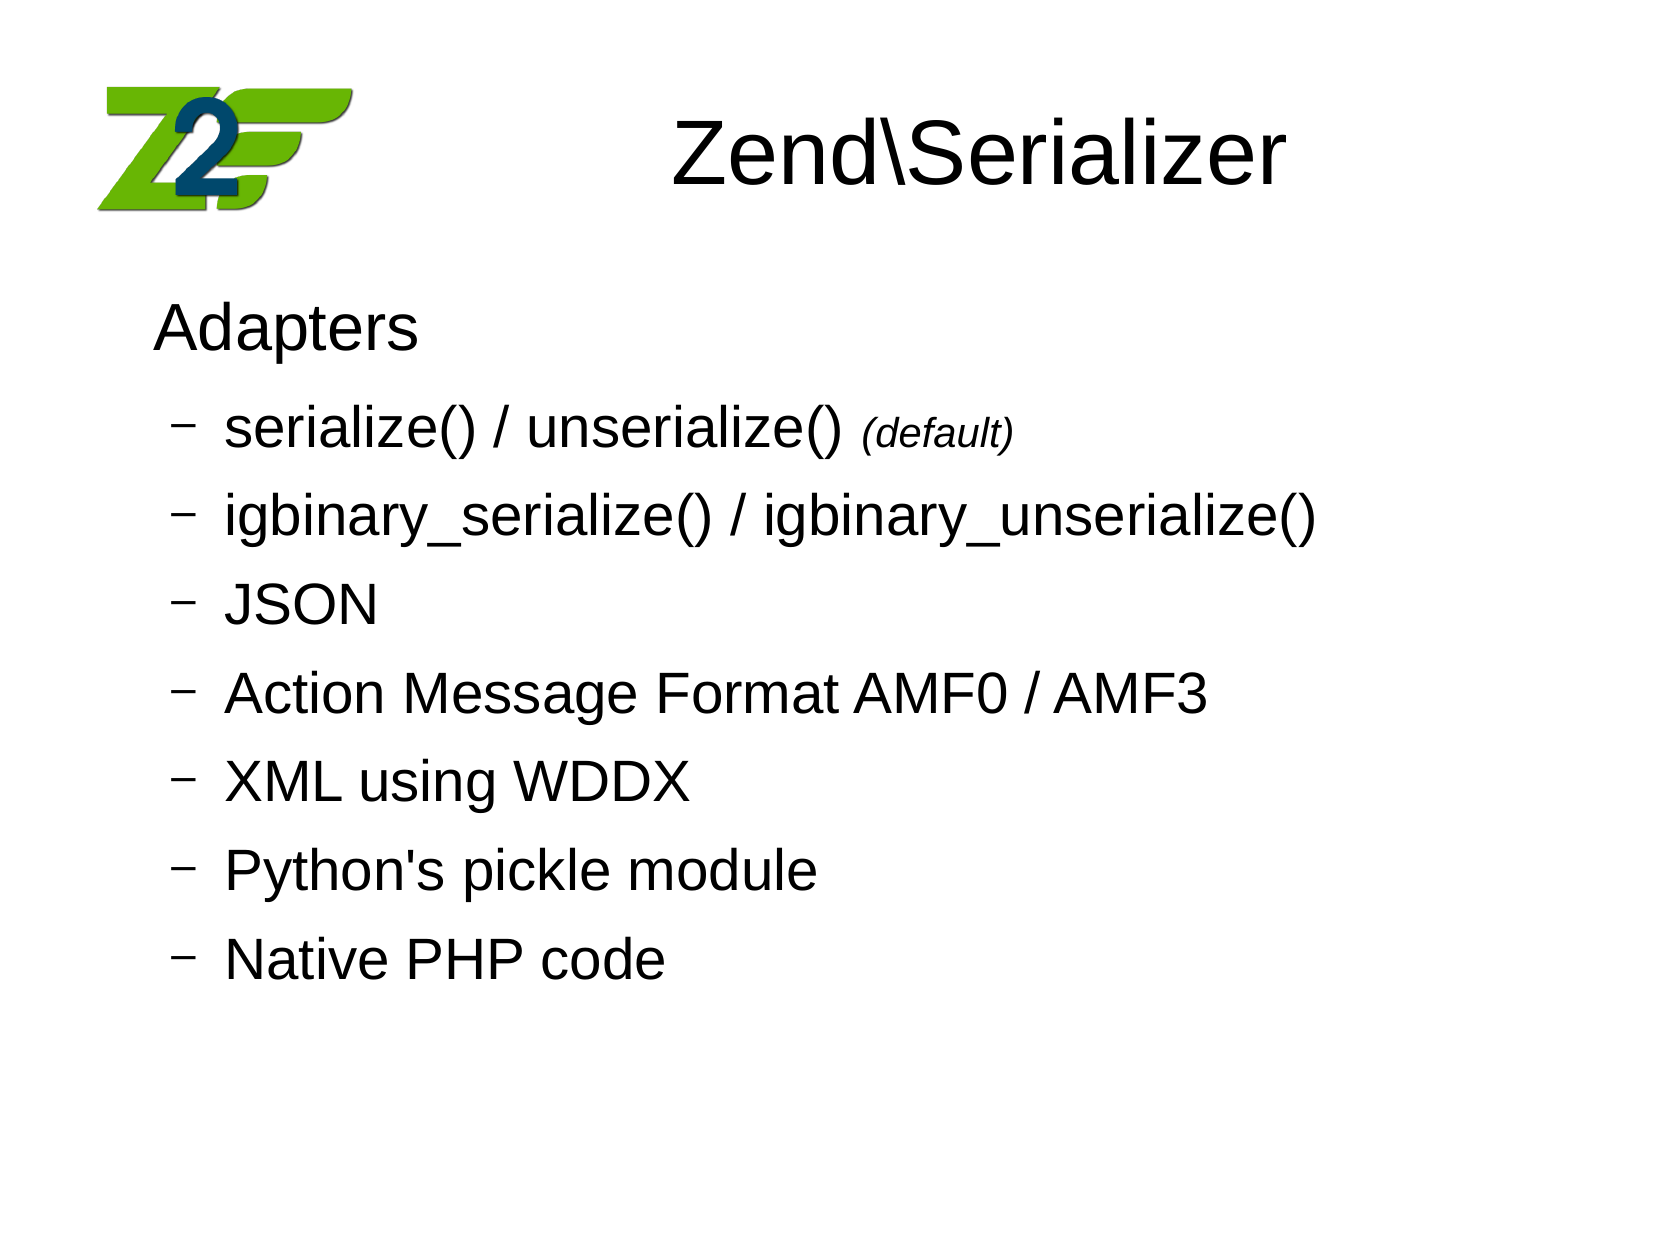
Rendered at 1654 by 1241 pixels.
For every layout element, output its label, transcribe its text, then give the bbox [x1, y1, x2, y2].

title Zend\Serializer [389, 49, 1571, 257]
picture [94, 82, 355, 213]
list Adapters serialize() / unserialize() (default) igbinary_serialize() / igbinary_unserialize() JSON Action Message Format AMF0 / AMF3 XML using WDDX Python's pickle module Native PHP code [82, 290, 1538, 1010]
